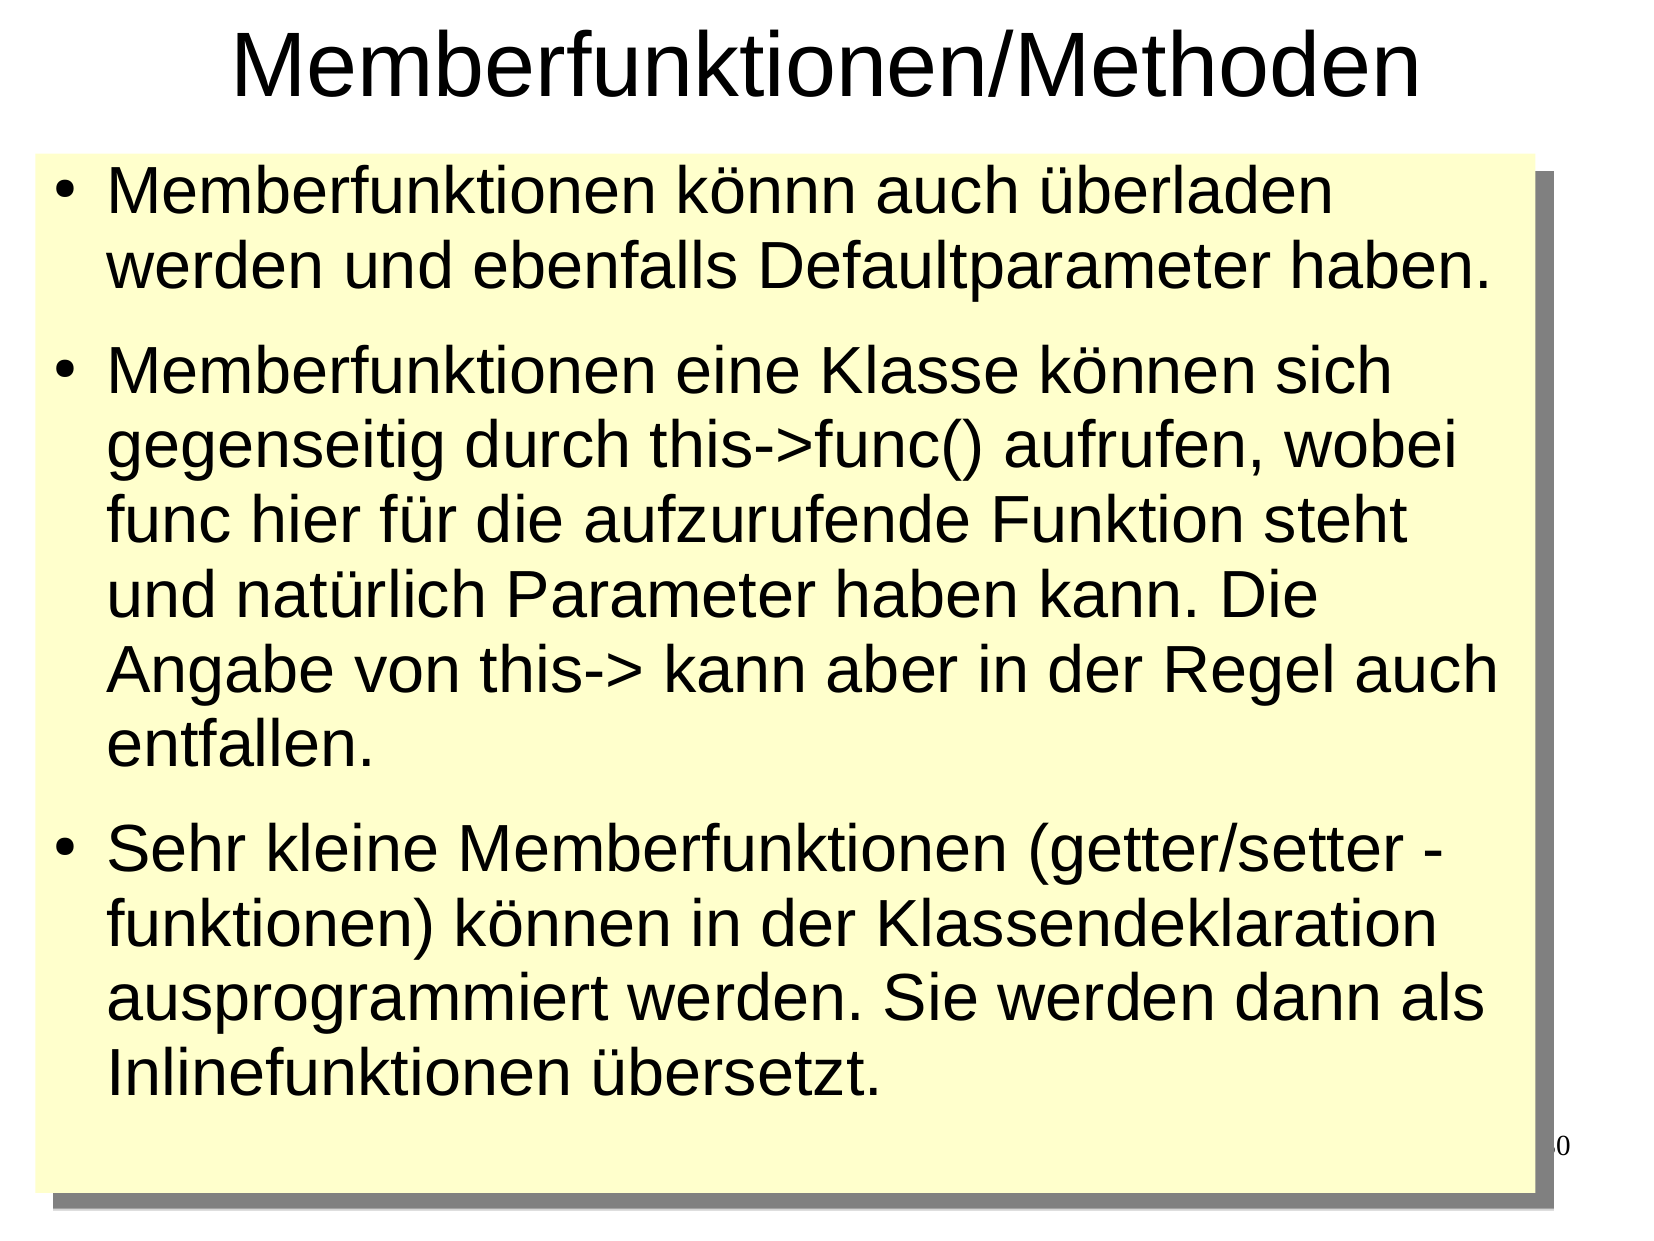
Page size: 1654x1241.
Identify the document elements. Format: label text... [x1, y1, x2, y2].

title Memberfunktionen/Methoden [82, 0, 1571, 168]
list Memberfunktionen könnn auch überladen werden und ebenfalls Defaultparameter haben. Memberfunktionen eine Klasse können sich gegenseitig durch this->func() aufrufen, wobei func hier für die aufzurufende Funktion steht und natürlich Parameter haben kann. Die Angabe von this-> kann aber in der Regel auch entfallen. Sehr kleine Memberfunktionen (getter/setter -funktionen) können in der Klassendeklaration ausprogrammiert werden. Sie werden dann als Inlinefunktionen übersetzt. [35, 153, 1536, 1193]
